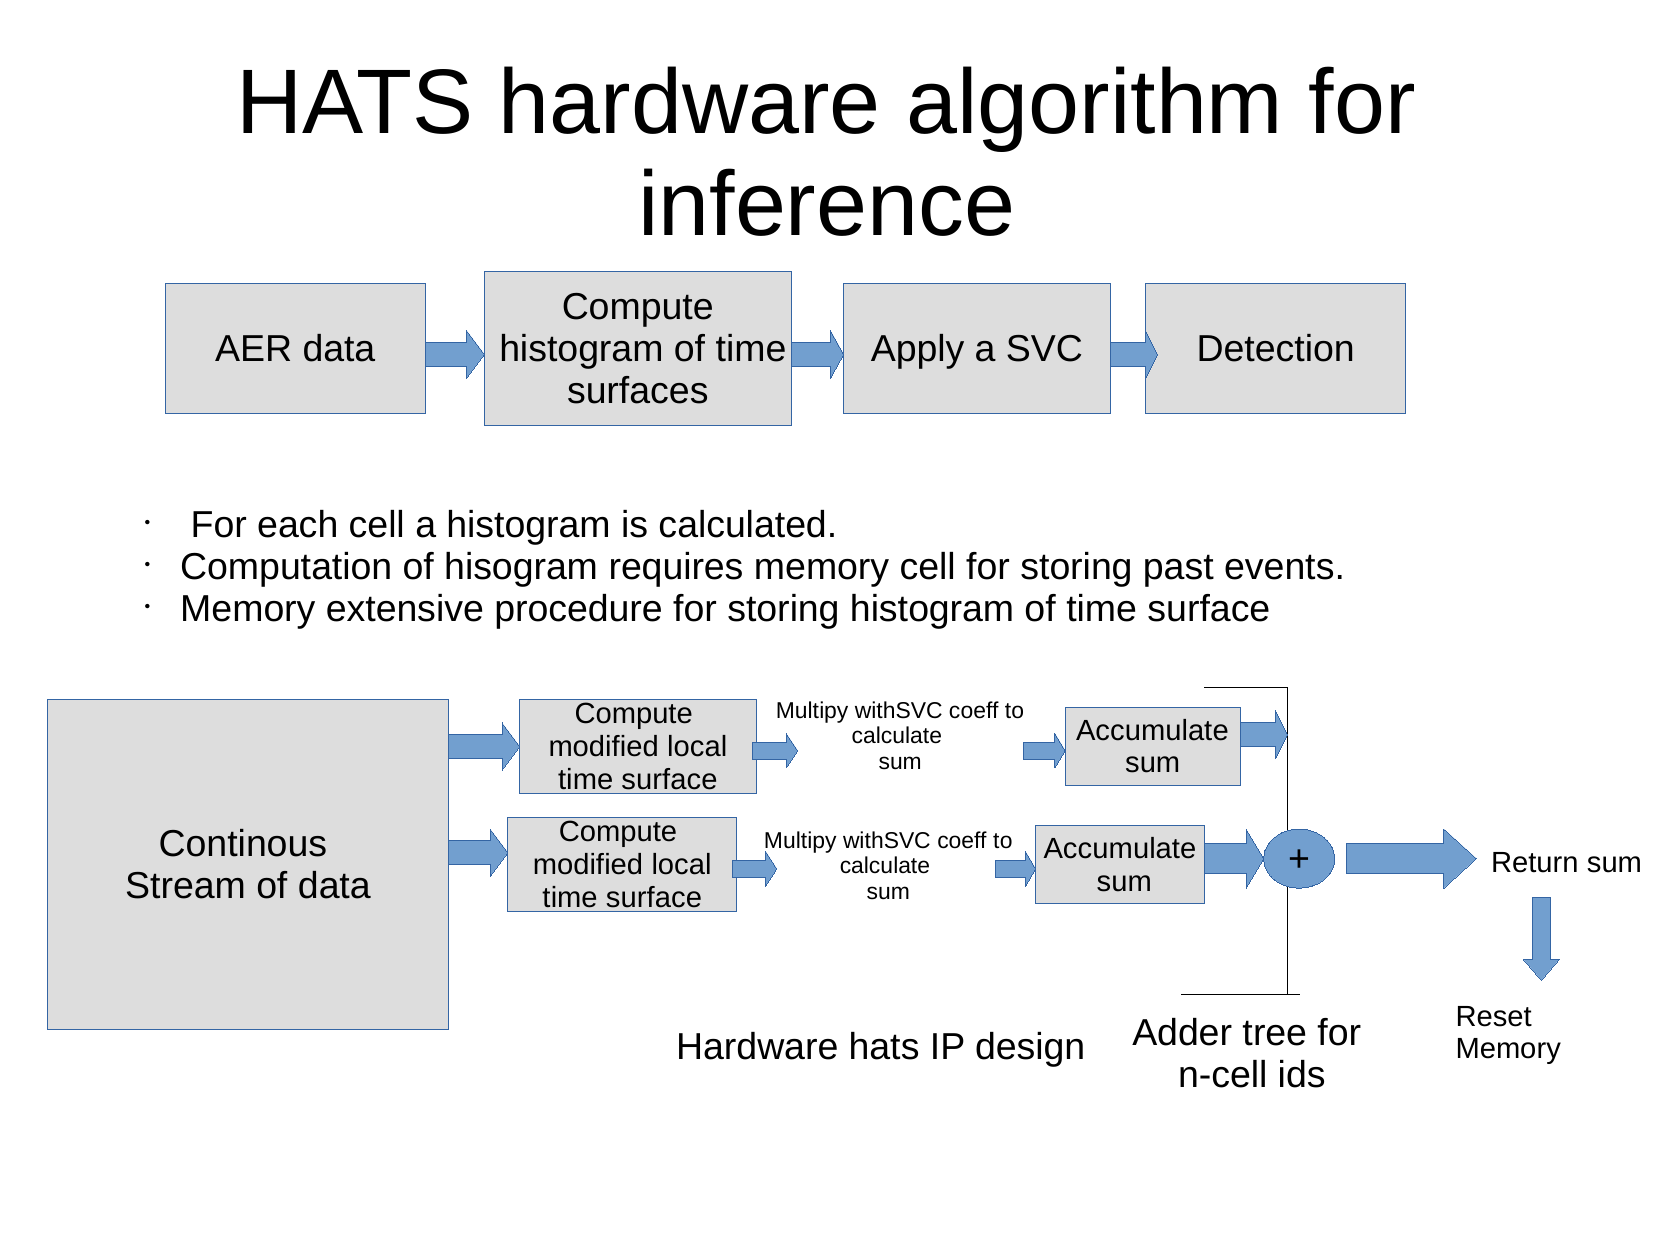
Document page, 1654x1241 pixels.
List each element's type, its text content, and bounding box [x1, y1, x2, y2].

text_box [1028, 855, 1036, 882]
text_box Multipy withSVC coeff to calculate sum [760, 690, 1040, 782]
text_box [752, 742, 760, 760]
text_box Continous Stream of data [47, 699, 449, 1030]
text_box Multipy withSVC coeff to calculate sum [749, 820, 1028, 912]
text_box Compute modified local time surface [519, 699, 757, 794]
text_box [1040, 733, 1066, 768]
text_box Reset Memory [1440, 992, 1642, 1091]
text_box Compute modified local time surface [507, 817, 737, 912]
text_box For each cell a histogram is calculated. Computation of hisogram requires memory cell for storing past events. Memory extensive procedure for storing histogram of time surface [129, 496, 1548, 637]
text_box Detection [1145, 283, 1406, 414]
text_box AER data [165, 283, 426, 414]
text_box [1240, 710, 1288, 759]
text_box Hardware hats IP design [661, 1017, 1170, 1075]
text_box + [1263, 829, 1335, 889]
text_box [1205, 829, 1263, 889]
text_box Adder tree for n-cell ids [1027, 1003, 1477, 1103]
text_box [791, 330, 844, 379]
text_box Apply a SVC [843, 283, 1111, 414]
text_box [1346, 829, 1476, 889]
text_box [448, 722, 520, 771]
text_box [1523, 897, 1560, 981]
text_box [1110, 330, 1158, 379]
text_box Accumulate sum [1035, 825, 1205, 904]
text_box [426, 330, 485, 379]
title HATS hardware algorithm for inference [82, 49, 1571, 257]
text_box [732, 860, 749, 878]
text_box Return sum [1476, 838, 1654, 910]
text_box Compute histogram of time surfaces [484, 271, 792, 426]
text_box Accumulate sum [1065, 707, 1241, 786]
text_box [449, 829, 507, 877]
